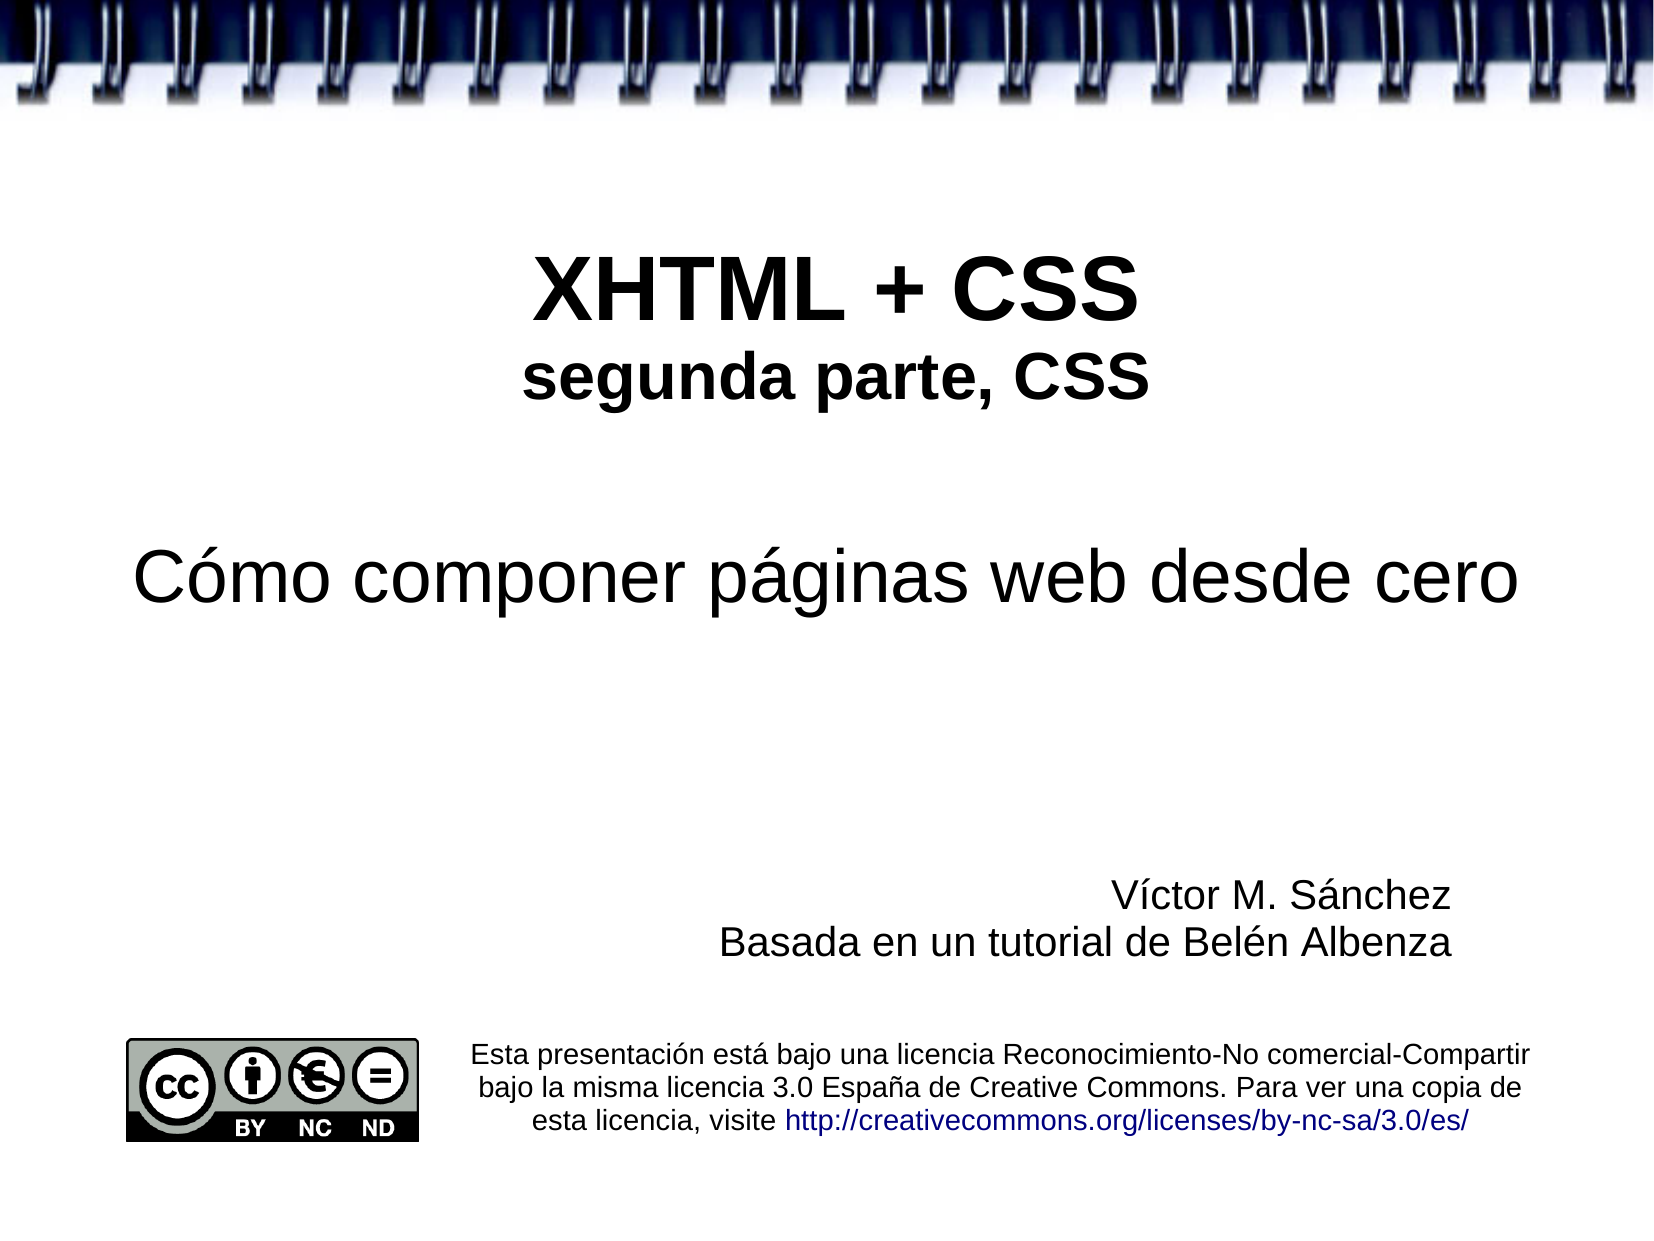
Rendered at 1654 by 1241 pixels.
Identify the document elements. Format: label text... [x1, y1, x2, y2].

title XHTML + CSS segunda parte, CSS [139, 161, 1535, 490]
subtitle Víctor M. Sánchez Basada en un tutorial de Belén Albenza [537, 847, 1453, 989]
text_box Esta presentación está bajo una licencia Reconocimiento-No comercial-Compartir bajo la misma licencia 3.0 España de Creative Commons. Para ver una copia de esta licencia, visite http://creativecommons.org/licenses/by-nc-sa/3.0/es/ [454, 1030, 1548, 1150]
text_box Cómo componer páginas web desde cero [117, 527, 1554, 626]
picture [126, 1038, 419, 1142]
picture [0, 0, 1654, 121]
